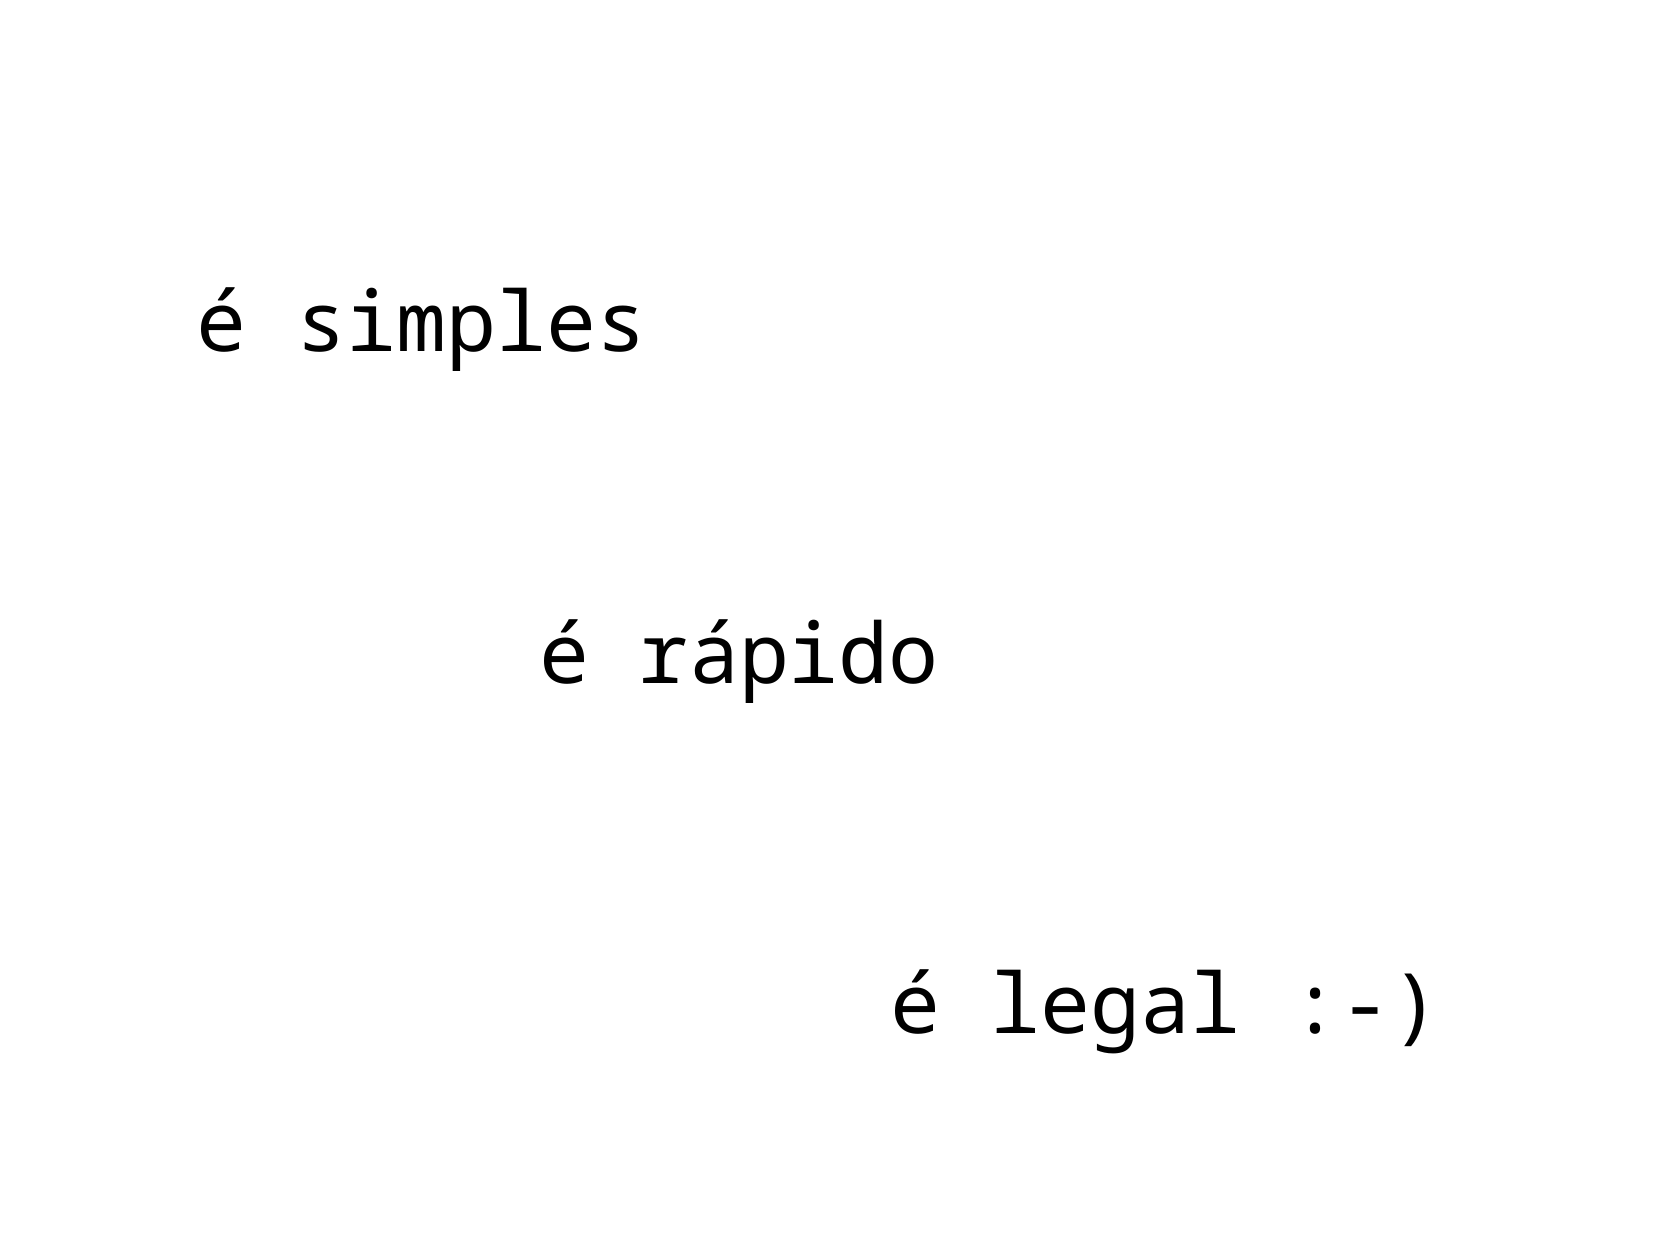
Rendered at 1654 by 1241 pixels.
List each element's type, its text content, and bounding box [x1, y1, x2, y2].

text_box é simples [182, 255, 662, 367]
text_box é legal :-) [876, 937, 1456, 1049]
text_box é rápido [524, 586, 955, 699]
